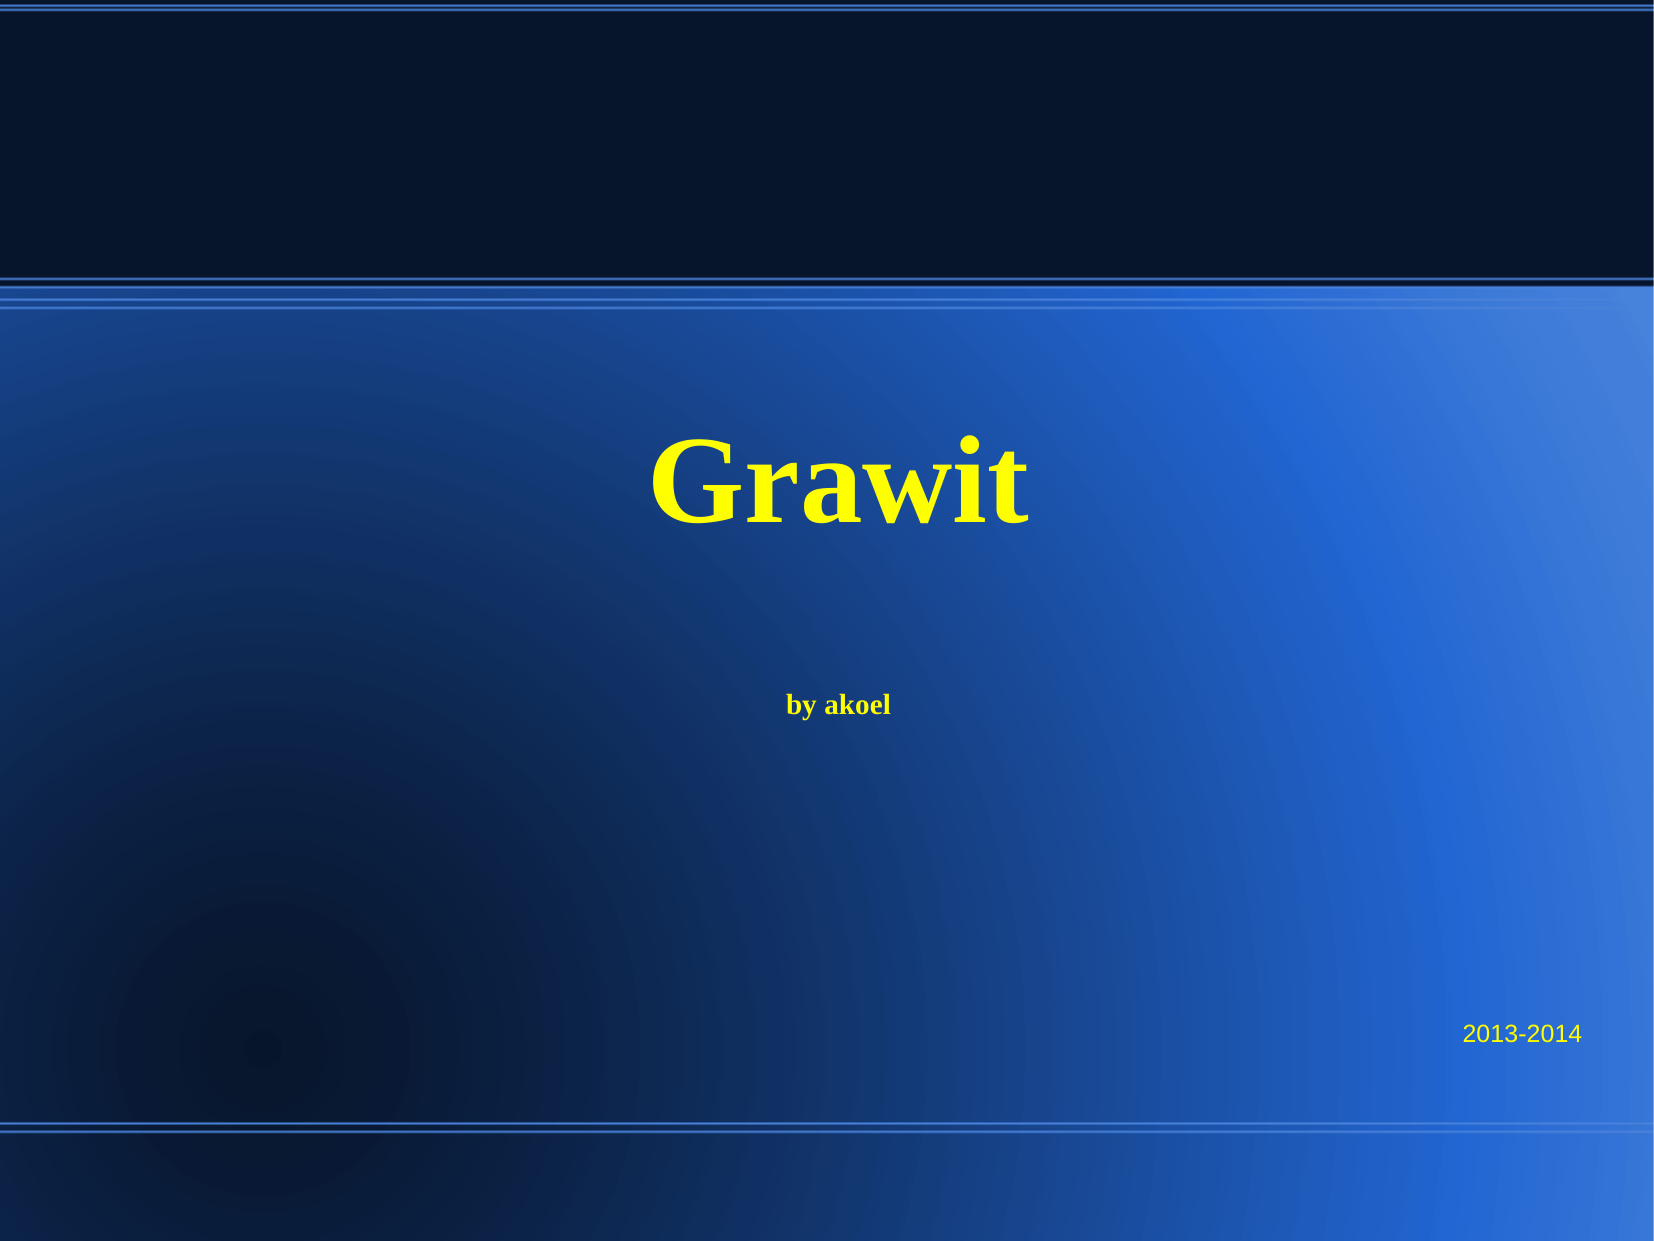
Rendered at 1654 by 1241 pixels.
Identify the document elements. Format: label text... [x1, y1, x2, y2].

picture [0, 0, 1654, 1241]
subtitle Grawit by akoel 2013-2014 [94, 325, 1583, 1134]
